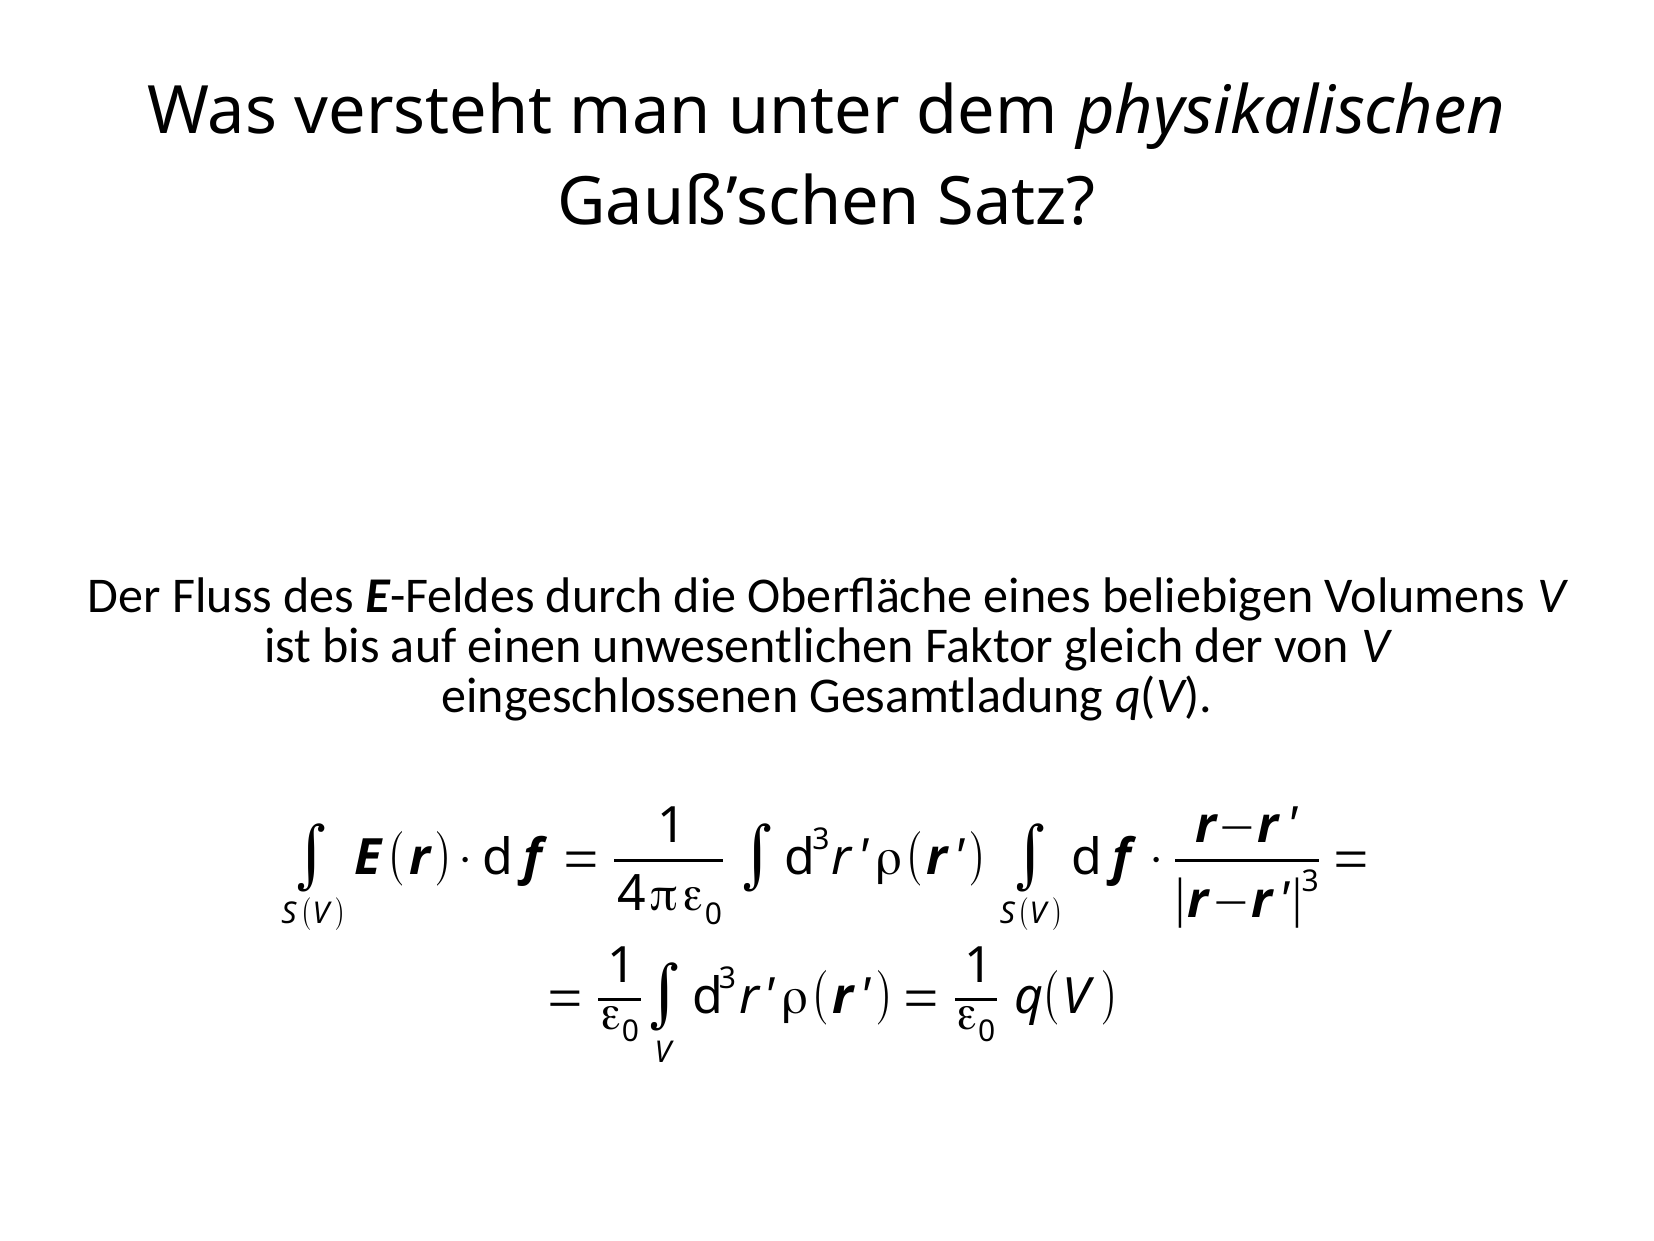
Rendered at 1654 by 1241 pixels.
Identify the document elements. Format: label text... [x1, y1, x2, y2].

subtitle Der Fluss des E-Feldes durch die Oberfläche eines beliebigen Volumens V ist bis auf einen unwesentlichen Faktor gleich der von V eingeschlossenen Gesamtladung q(V). [82, 290, 1571, 1010]
title Was versteht man unter dem physikalischen Gauß’schen Satz? [82, 49, 1571, 257]
chart [275, 795, 1379, 1071]
